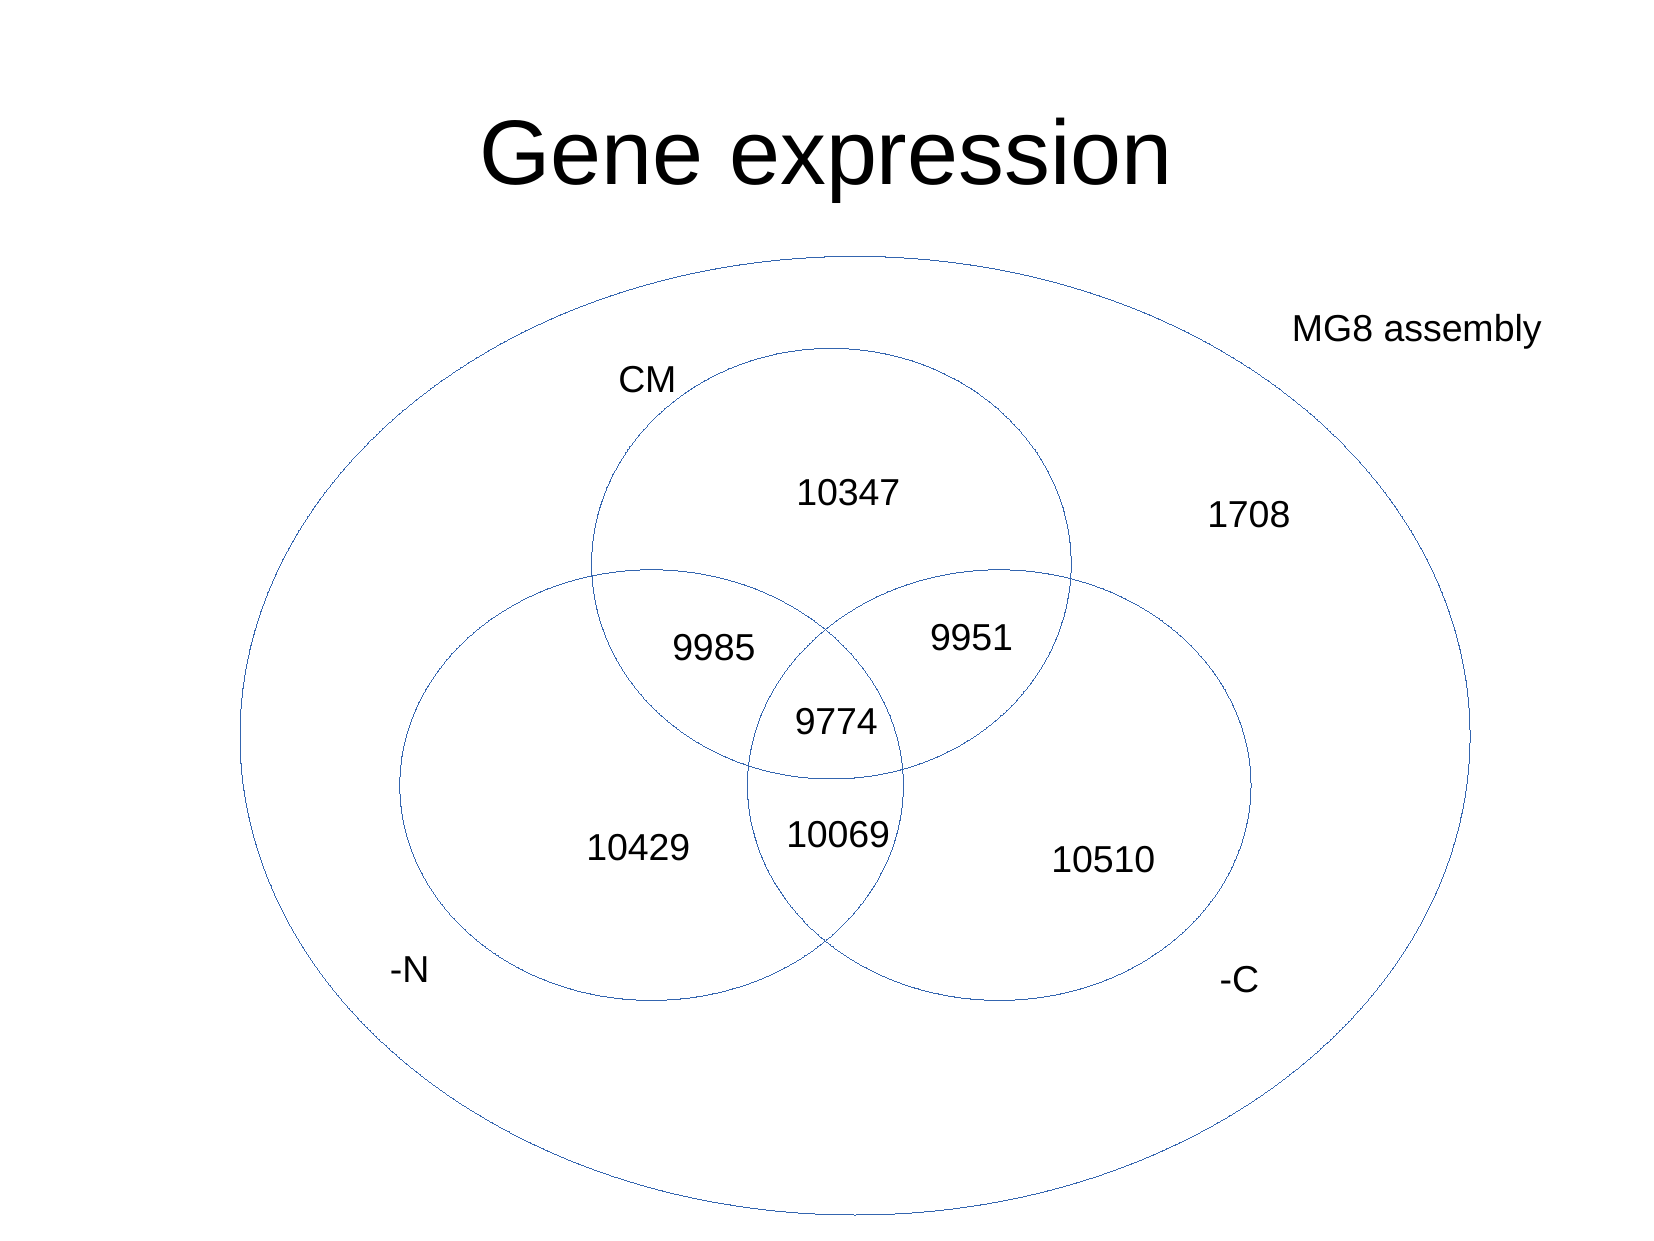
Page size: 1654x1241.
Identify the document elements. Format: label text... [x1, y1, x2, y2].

title Gene expression [82, 49, 1571, 257]
text_box [240, 256, 1471, 1216]
text_box MG8 assembly [1277, 300, 1576, 357]
text_box 1708 [1170, 485, 1306, 543]
